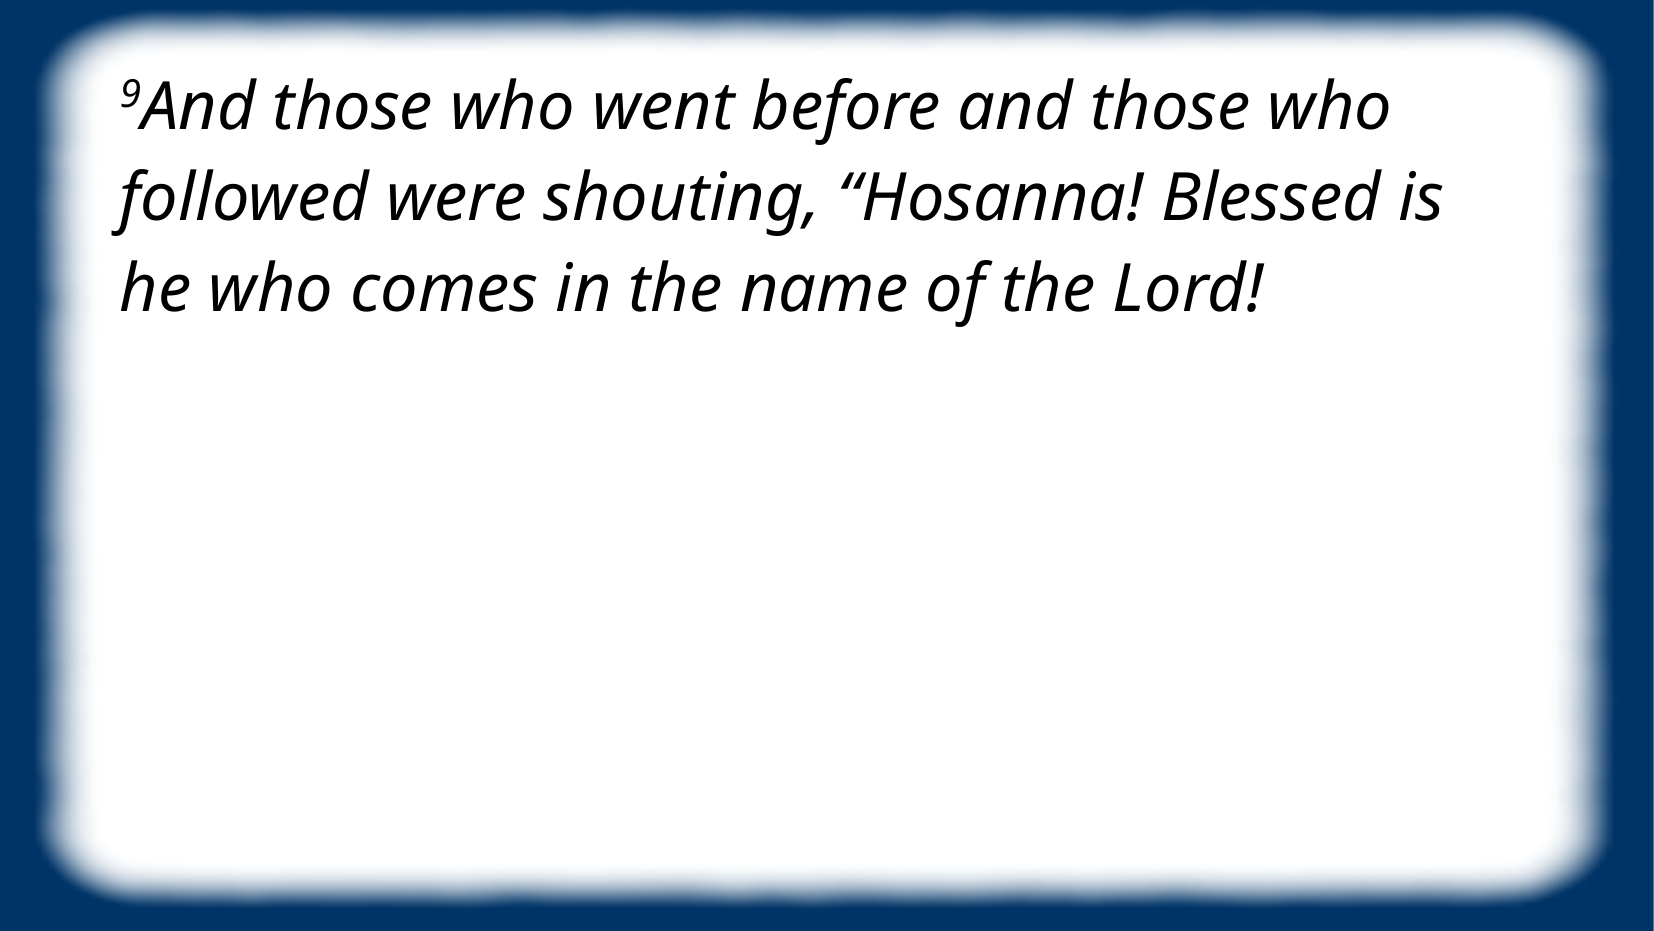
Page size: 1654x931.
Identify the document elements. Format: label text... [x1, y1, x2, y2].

text_box 9And those who went before and those who followed were shouting, “Hosanna! Blessed is he who comes in the name of the Lord! [105, 51, 1531, 361]
picture [0, 0, 1654, 931]
